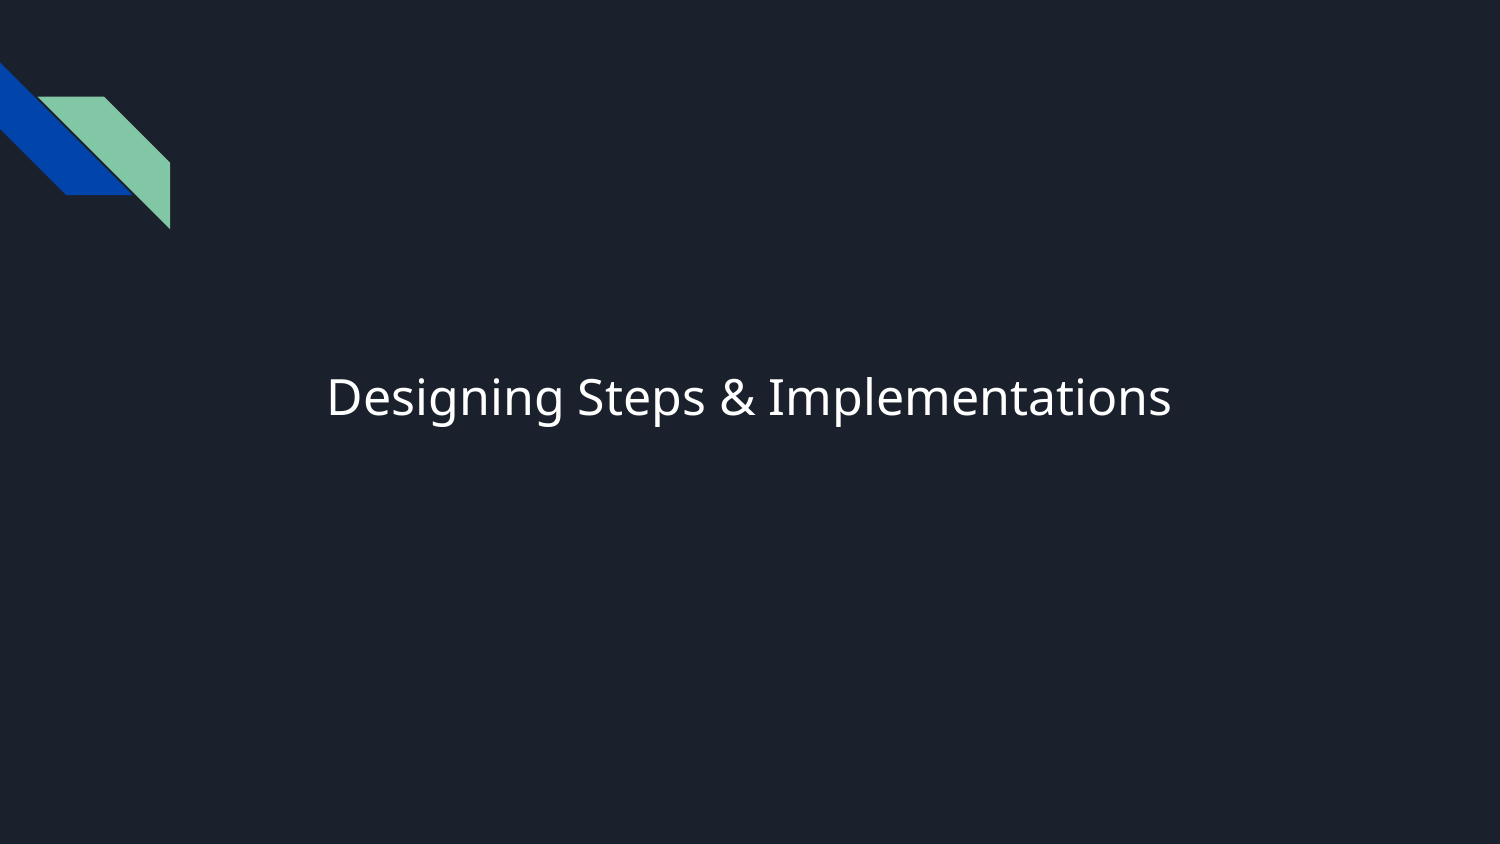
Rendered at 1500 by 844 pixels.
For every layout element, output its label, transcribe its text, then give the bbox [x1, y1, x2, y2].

title Designing Steps & Implementations [172, 346, 1328, 497]
